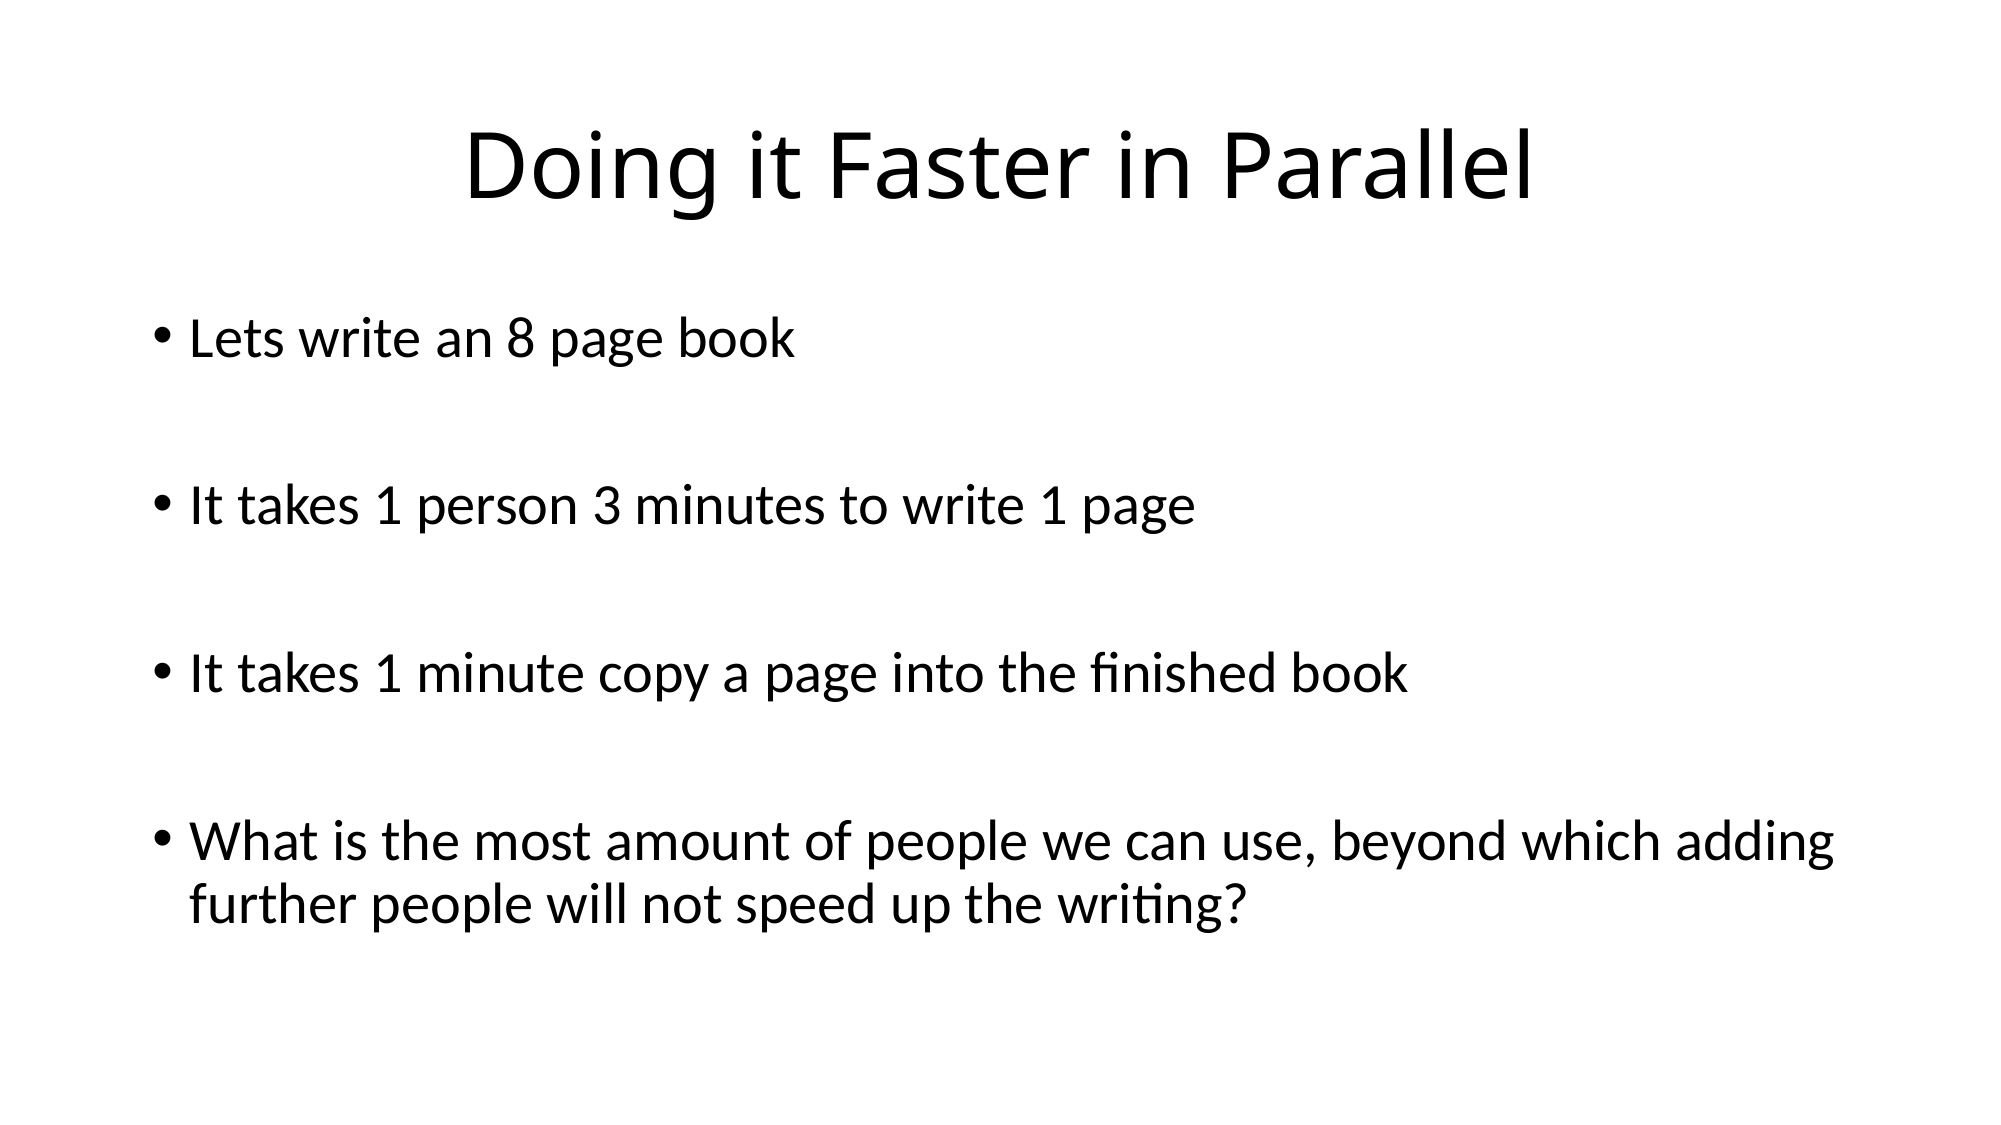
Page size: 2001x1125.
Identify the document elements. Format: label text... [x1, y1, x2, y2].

list Lets write an 8 page book It takes 1 person 3 minutes to write 1 page It takes 1 minute copy a page into the finished book What is the most amount of people we can use, beyond which adding further people will not speed up the writing? [137, 299, 1863, 1014]
title Doing it Faster in Parallel [137, 59, 1863, 278]
